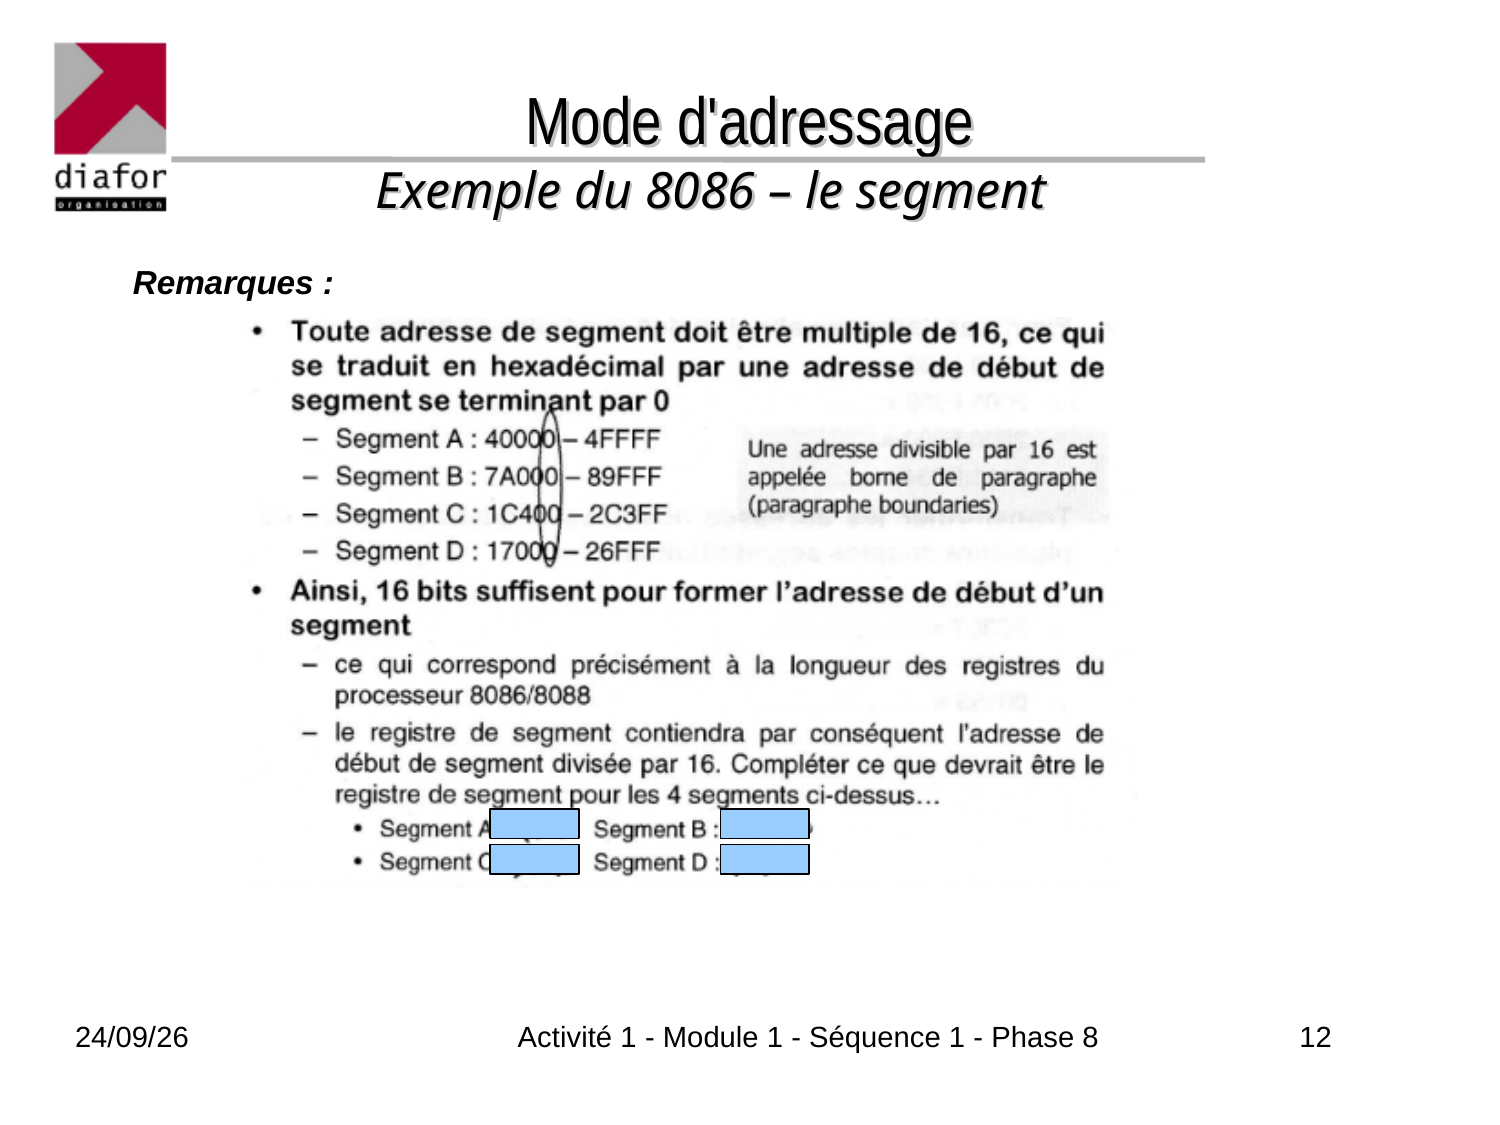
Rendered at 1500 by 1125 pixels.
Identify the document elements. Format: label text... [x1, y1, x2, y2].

picture [236, 317, 1137, 888]
text_box [75, 1024, 320, 1096]
text_box [720, 844, 810, 875]
title Mode d'adressage Exemple du 8086 – le segment [75, 45, 1426, 250]
text_box Activité 1 - Module 1 - Séquence 1 - Phase 8 [324, 1024, 1293, 1096]
text_box [490, 808, 579, 839]
text_box [490, 844, 579, 875]
text_box [720, 809, 809, 839]
text_box [1299, 1024, 1419, 1096]
text_box Remarques : [118, 262, 359, 309]
